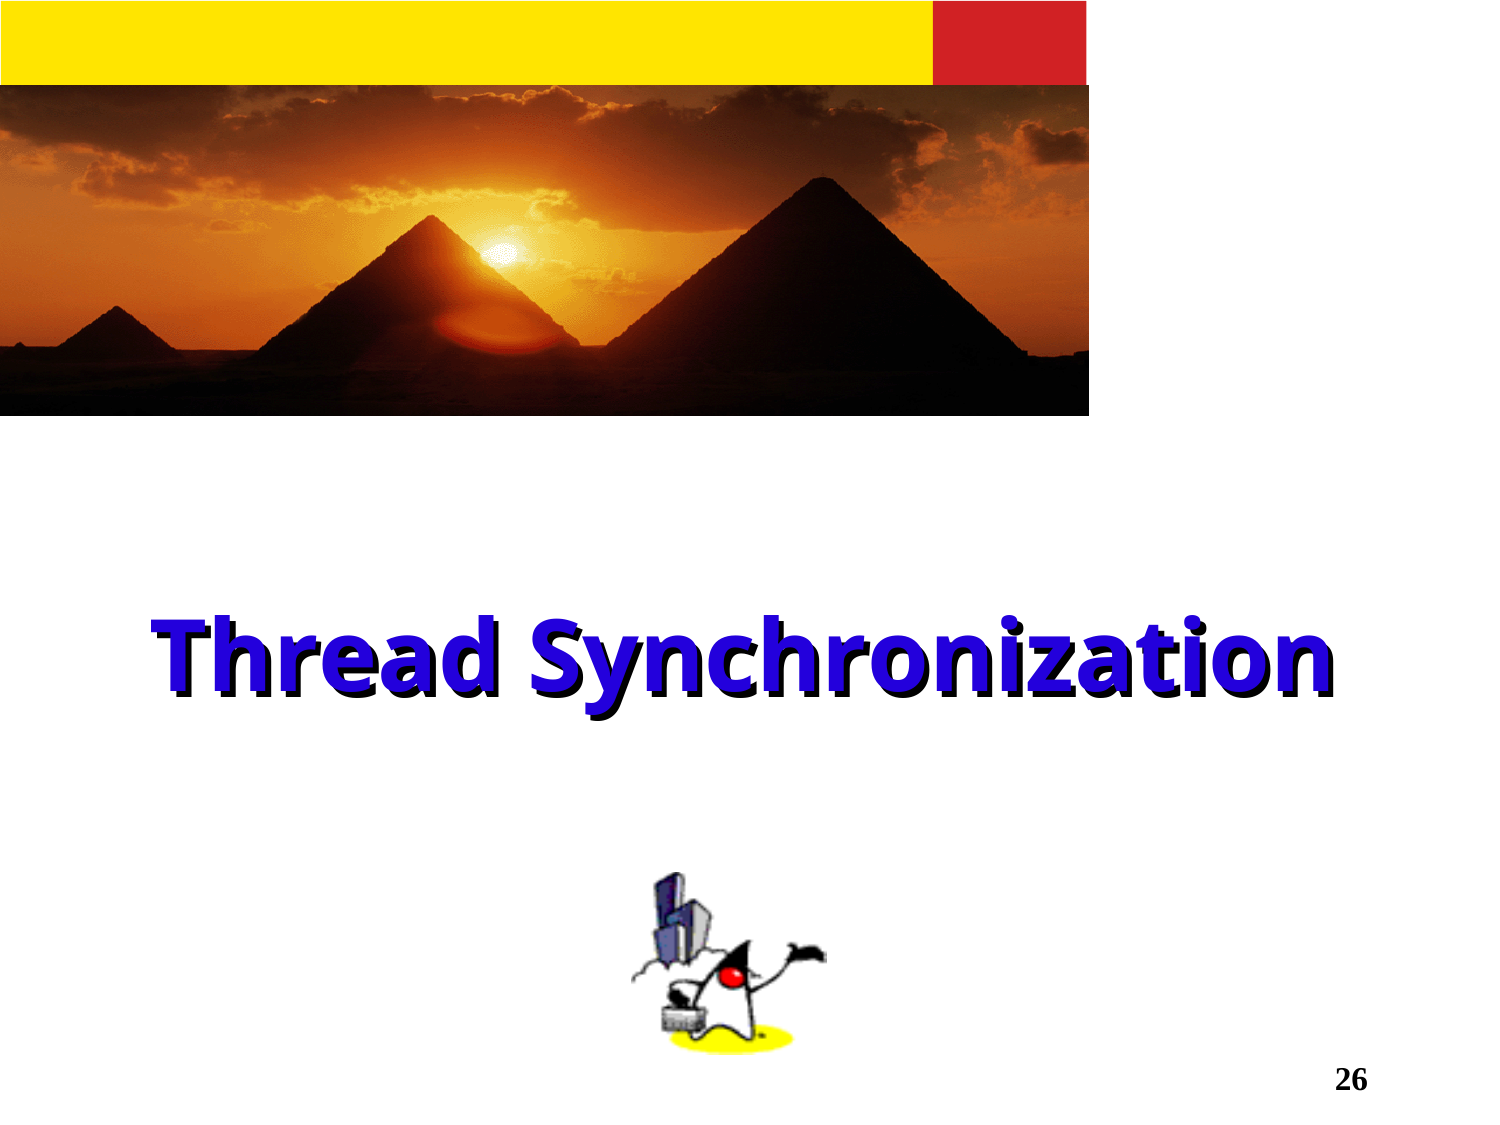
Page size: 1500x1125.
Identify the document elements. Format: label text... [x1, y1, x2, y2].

text_box Thread Synchronization [134, 582, 1353, 910]
picture [631, 872, 827, 1055]
picture [0, 85, 1089, 417]
